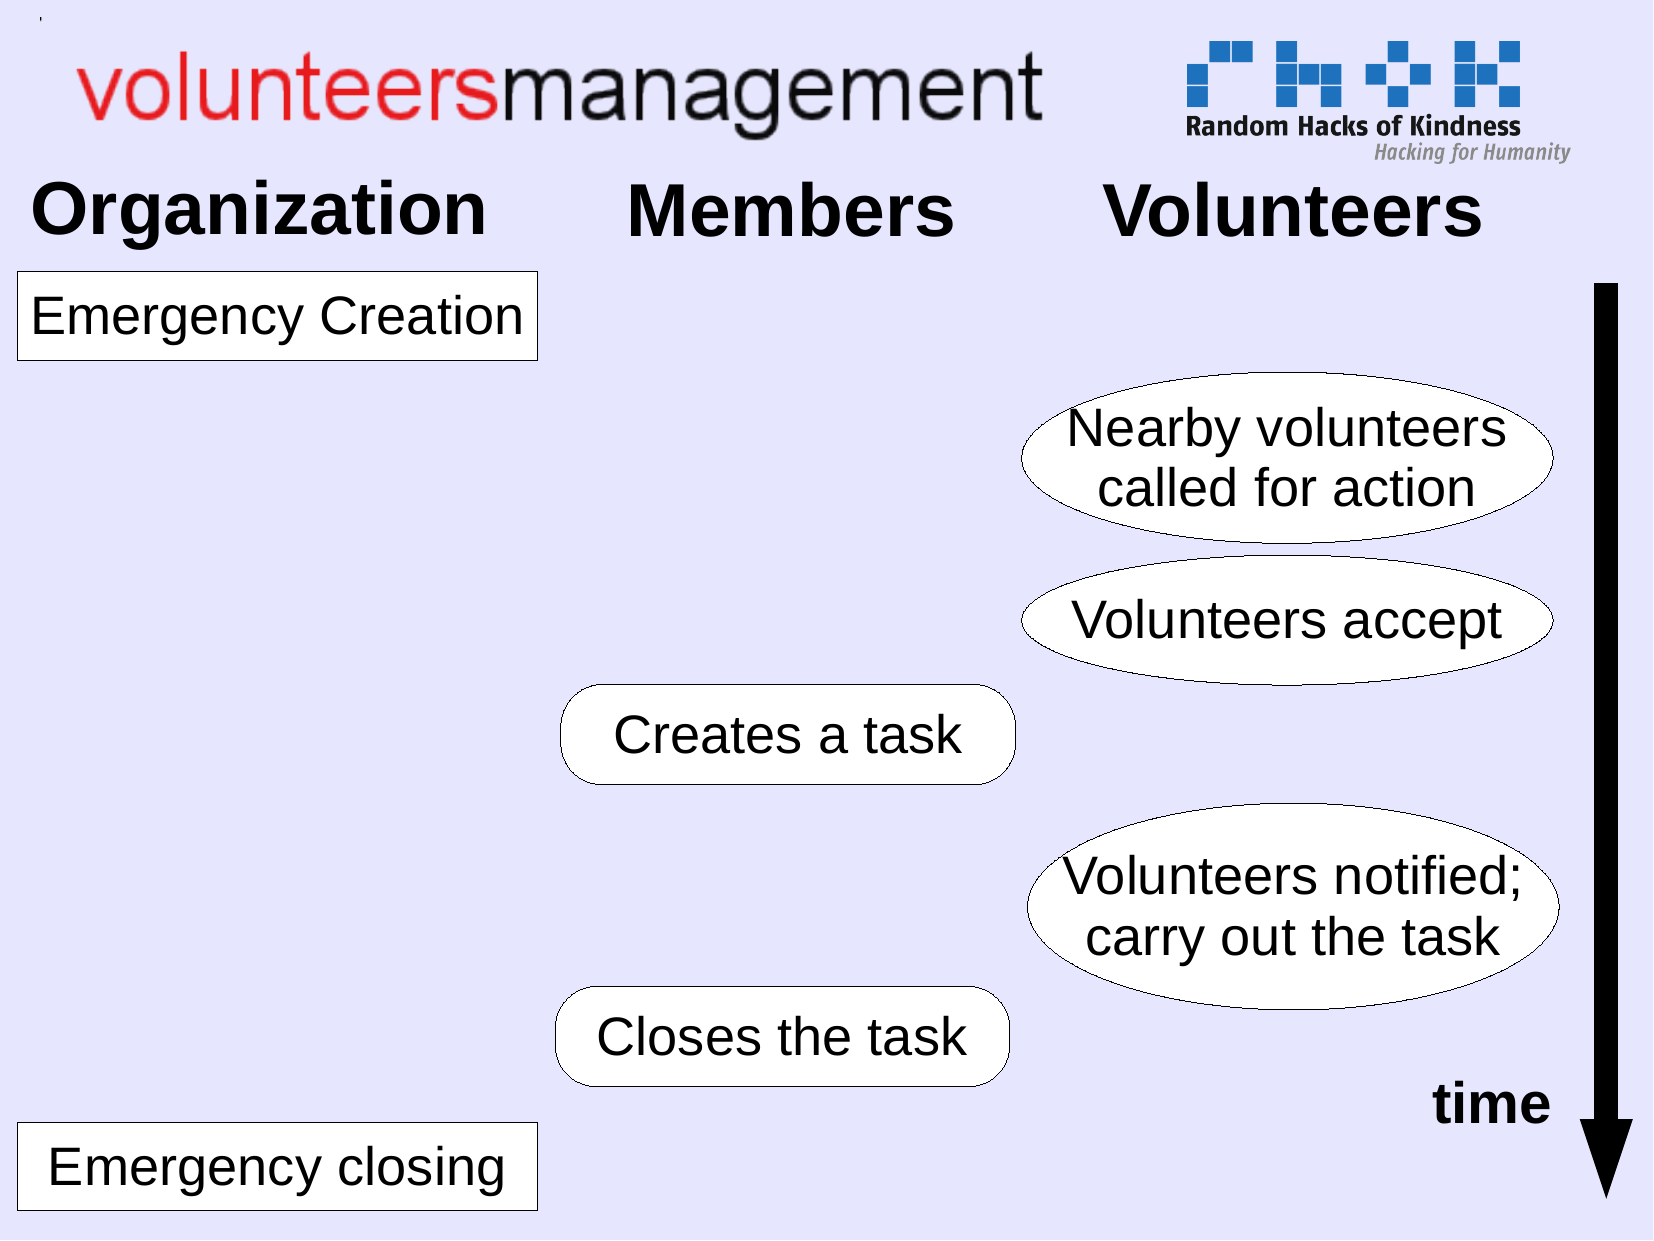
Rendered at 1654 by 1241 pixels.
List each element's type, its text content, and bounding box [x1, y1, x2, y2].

text_box Emergency Creation [17, 271, 538, 361]
picture [1187, 41, 1571, 164]
text_box Members [525, 161, 1027, 260]
text_box Emergency closing [17, 1122, 538, 1211]
text_box time [1417, 1062, 1654, 1143]
text_box Volunteers notified; carry out the task [1027, 803, 1560, 1010]
text_box Organization [0, 159, 526, 259]
text_box Creates a task [560, 684, 1016, 785]
text_box Volunteers [1027, 161, 1560, 260]
text_box Closes the task [555, 986, 1010, 1087]
text_box Nearby volunteers called for action [1021, 372, 1554, 544]
text_box Volunteers accept [1021, 555, 1554, 686]
picture [40, 17, 1058, 161]
